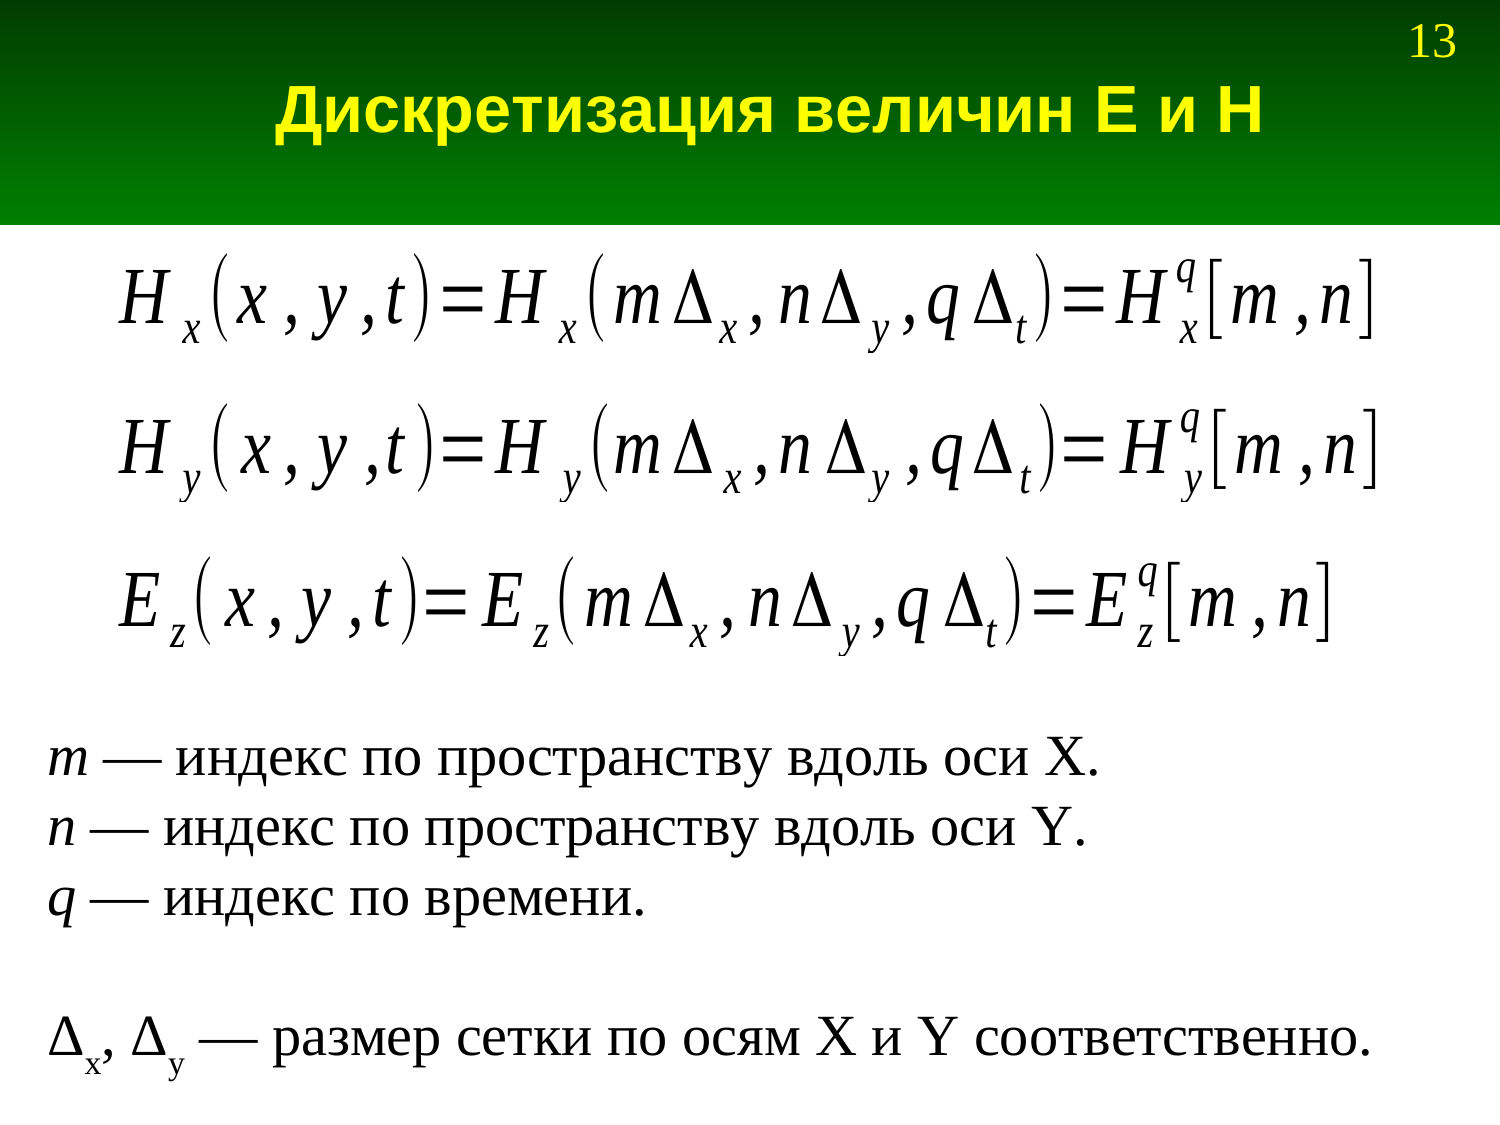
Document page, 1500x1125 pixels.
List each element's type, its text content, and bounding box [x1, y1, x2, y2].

text_box m — индекс по пространству вдоль оси X. n — индекс по пространству вдоль оси Y. q — индекс по времени. Δx, Δy — размер сетки по осям X и Y соответственно. [32, 710, 1410, 1090]
chart [98, 540, 1351, 656]
chart [98, 387, 1398, 502]
chart [98, 237, 1394, 353]
title Дискретизация величин E и H [100, 7, 1441, 204]
